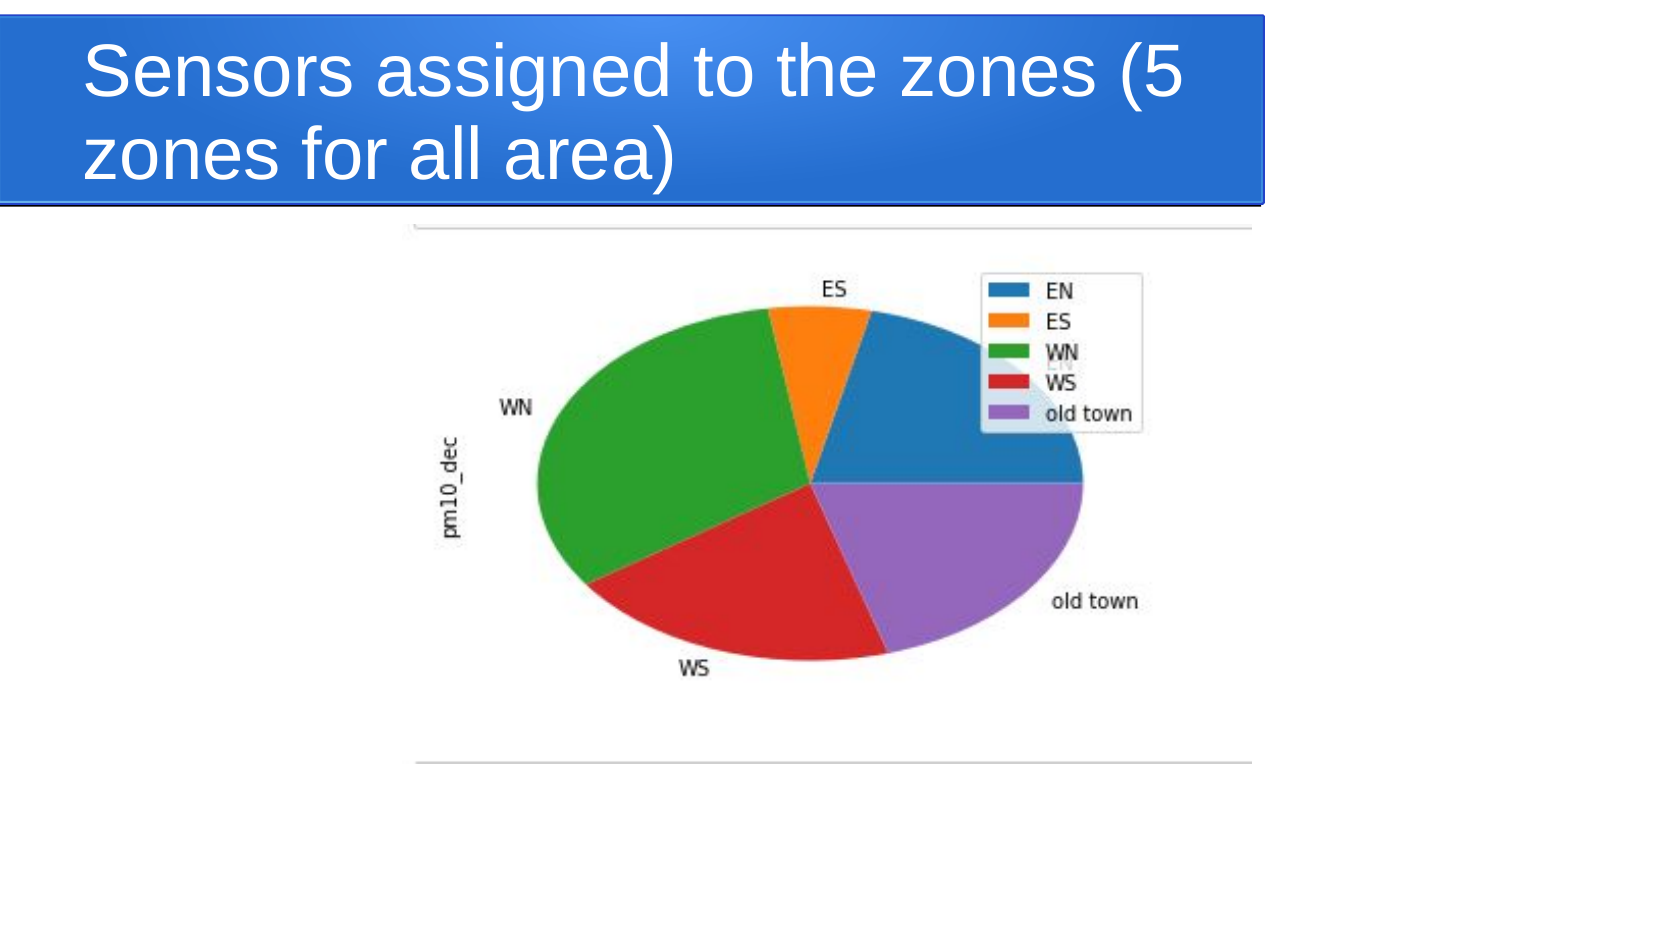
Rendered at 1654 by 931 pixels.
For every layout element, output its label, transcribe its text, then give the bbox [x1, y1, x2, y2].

title Sensors assigned to the zones (5 zones for all area) [82, 29, 1235, 196]
picture [402, 224, 1252, 764]
